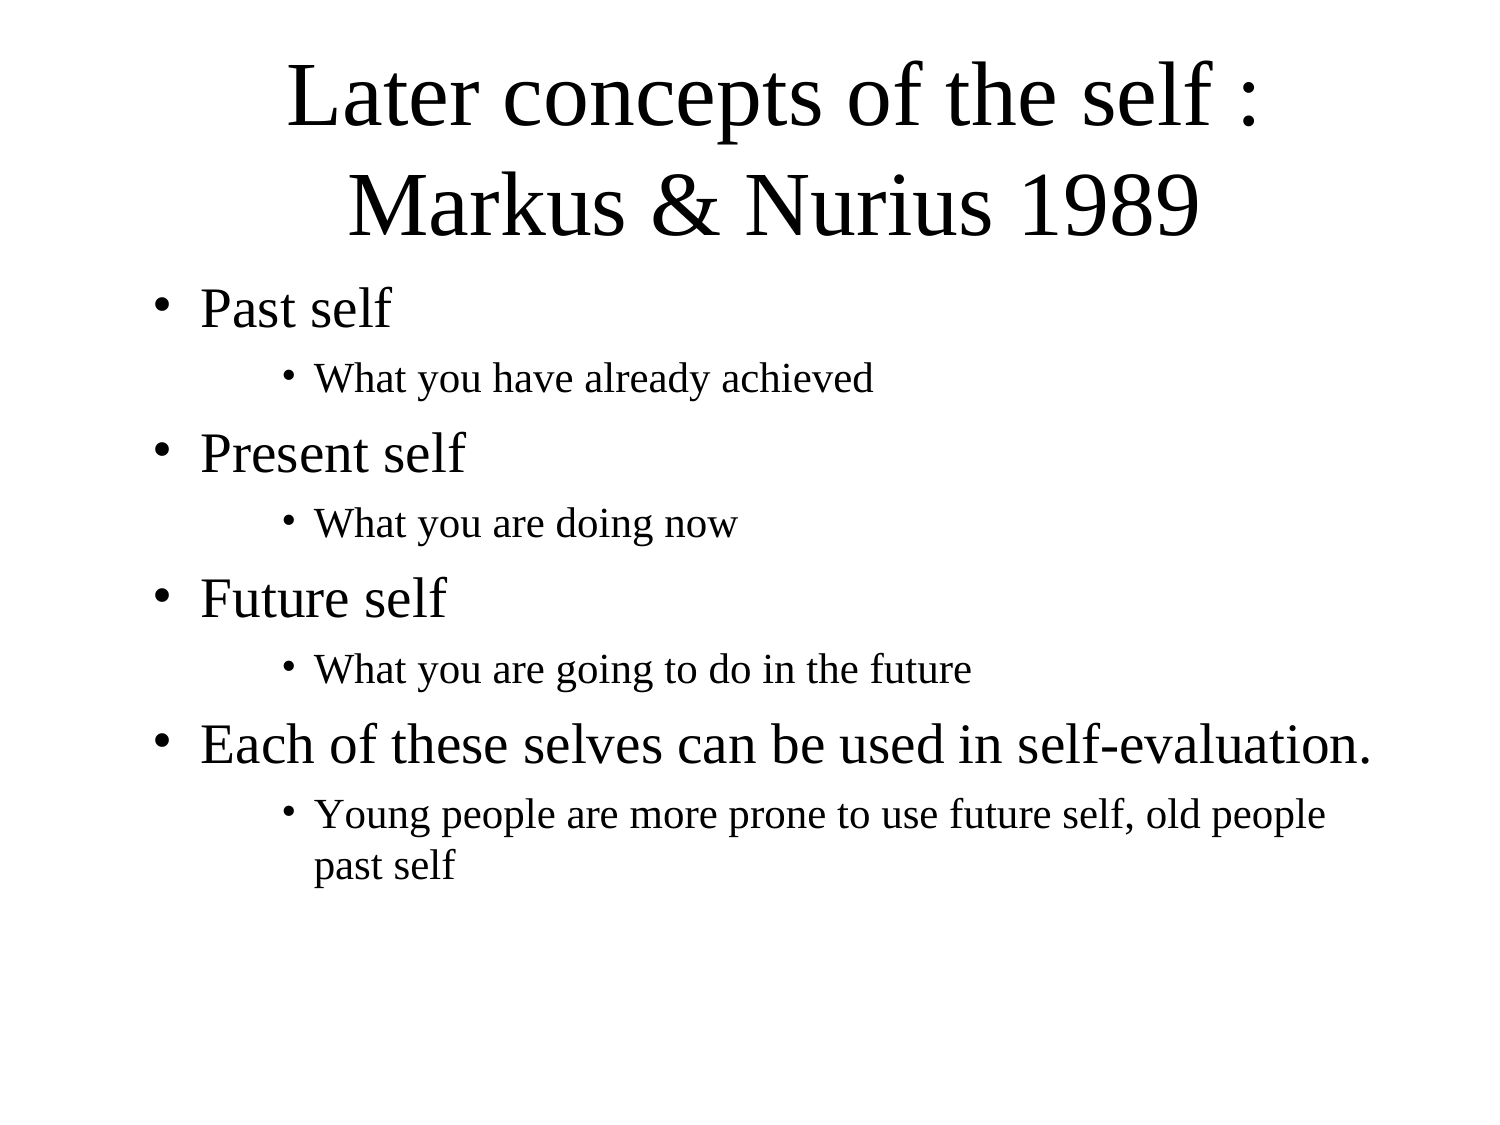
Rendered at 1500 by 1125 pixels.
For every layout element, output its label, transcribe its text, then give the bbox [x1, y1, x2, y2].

title Later concepts of the self : Markus & Nurius 1989 [137, 49, 1413, 238]
list Past self What you have already achieved Present self What you are doing now Future self What you are going to do in the future Each of these selves can be used in self-evaluation. Young people are more prone to use future self, old people past self [137, 262, 1413, 938]
